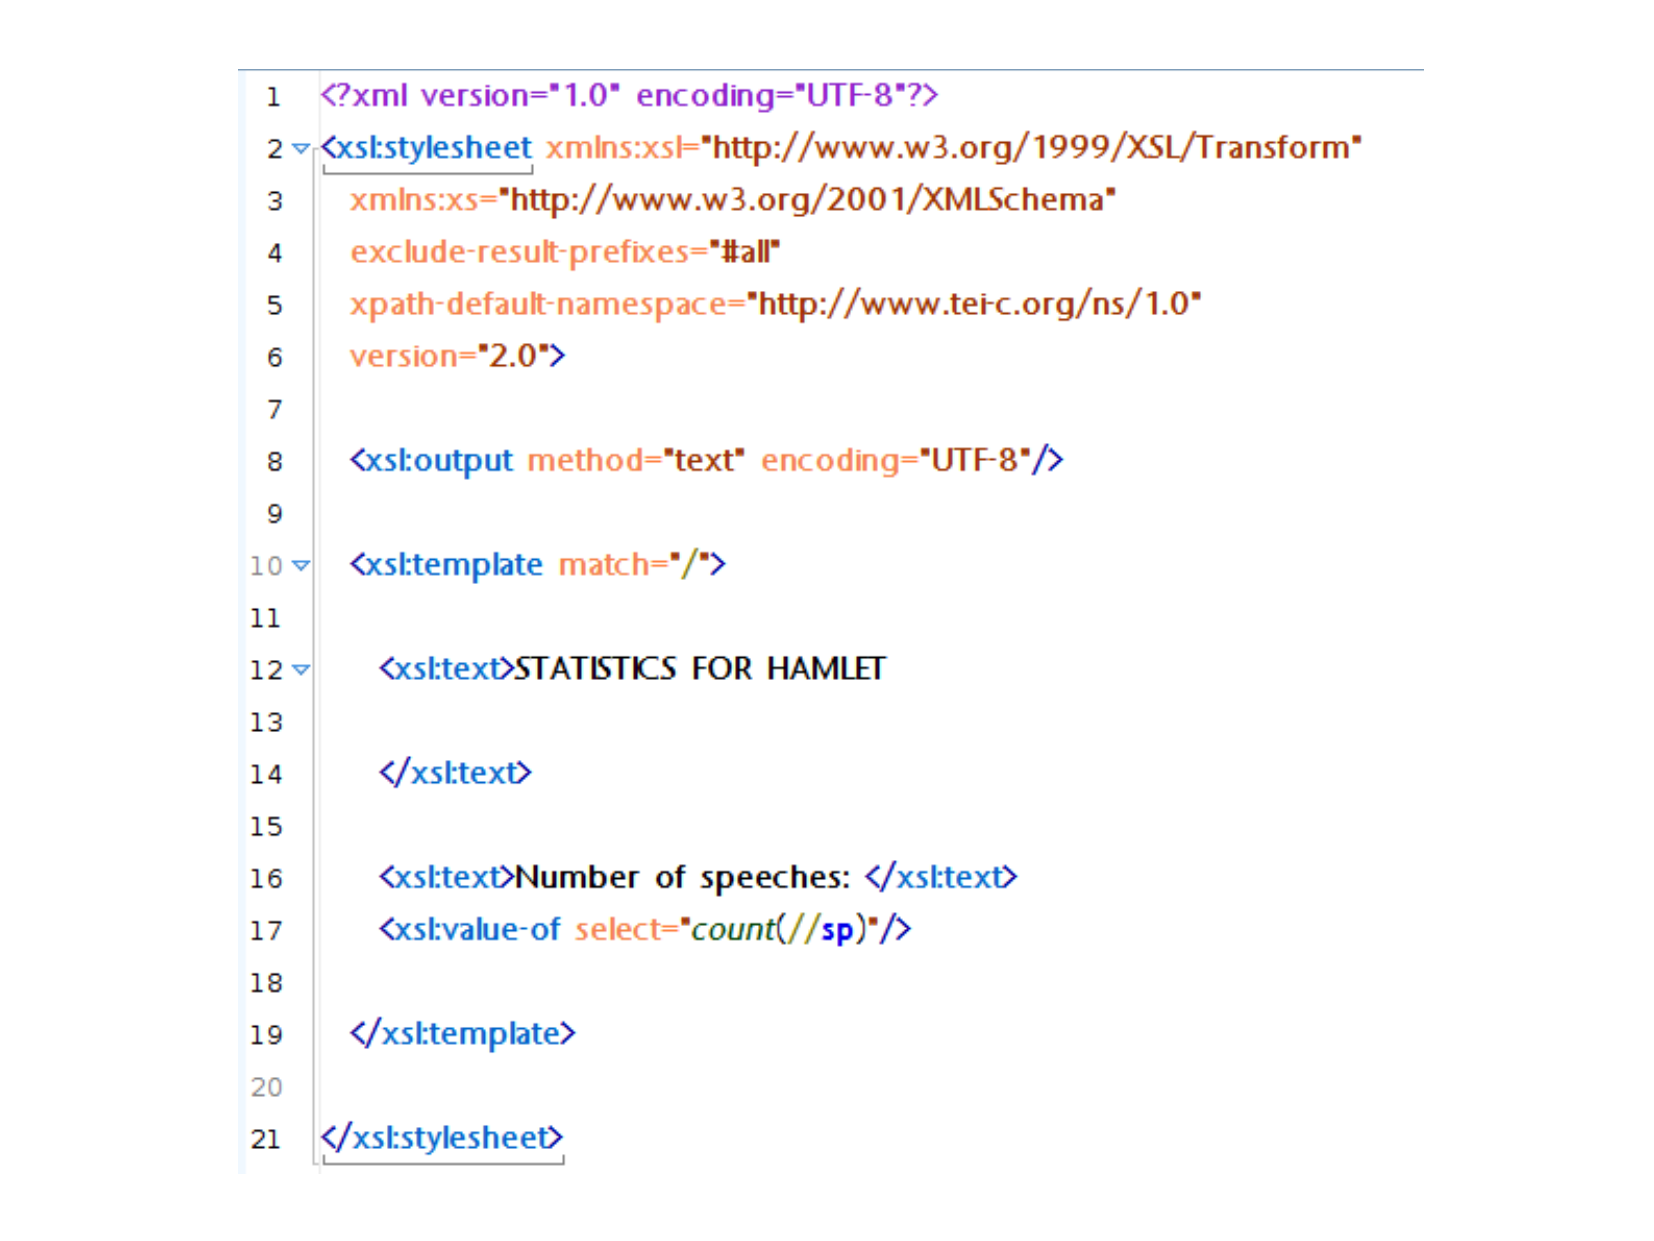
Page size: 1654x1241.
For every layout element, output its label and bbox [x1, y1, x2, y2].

picture [238, 69, 1424, 1174]
